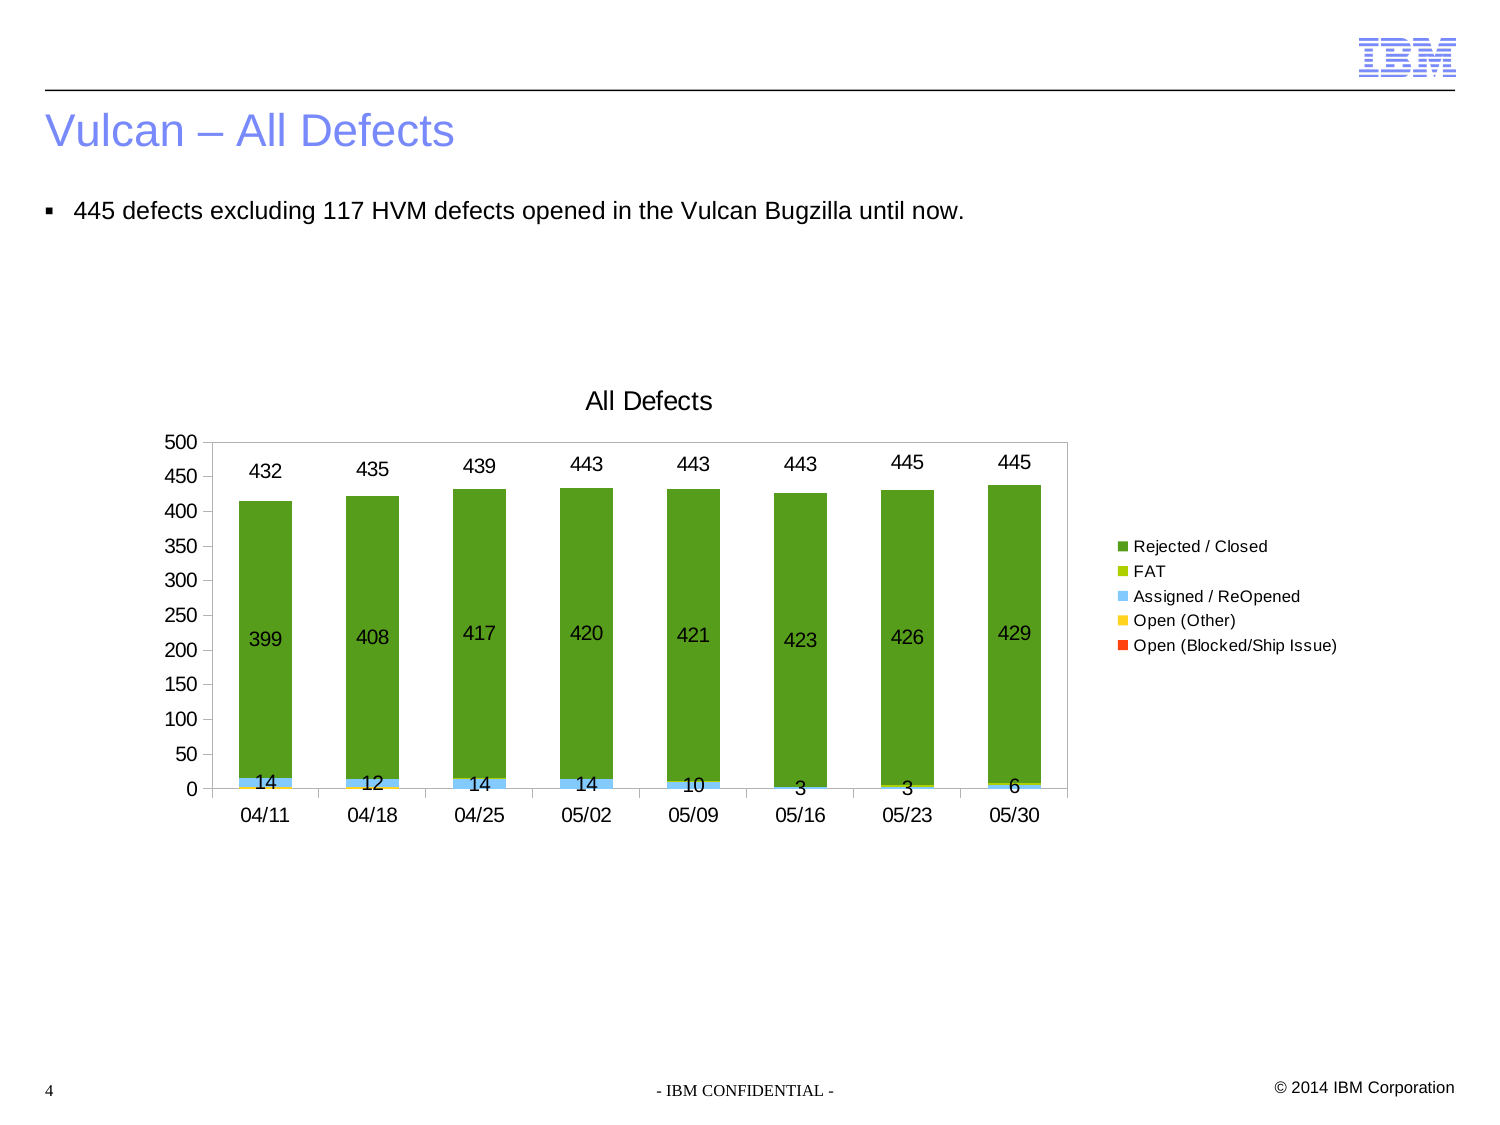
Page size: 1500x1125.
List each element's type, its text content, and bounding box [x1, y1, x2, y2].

picture [1359, 37, 1456, 77]
title Vulcan – All Defects [30, 97, 1456, 188]
chart [110, 355, 1357, 861]
list 445 defects excluding 117 HVM defects opened in the Vulcan Bugzilla until now. [30, 188, 1456, 378]
